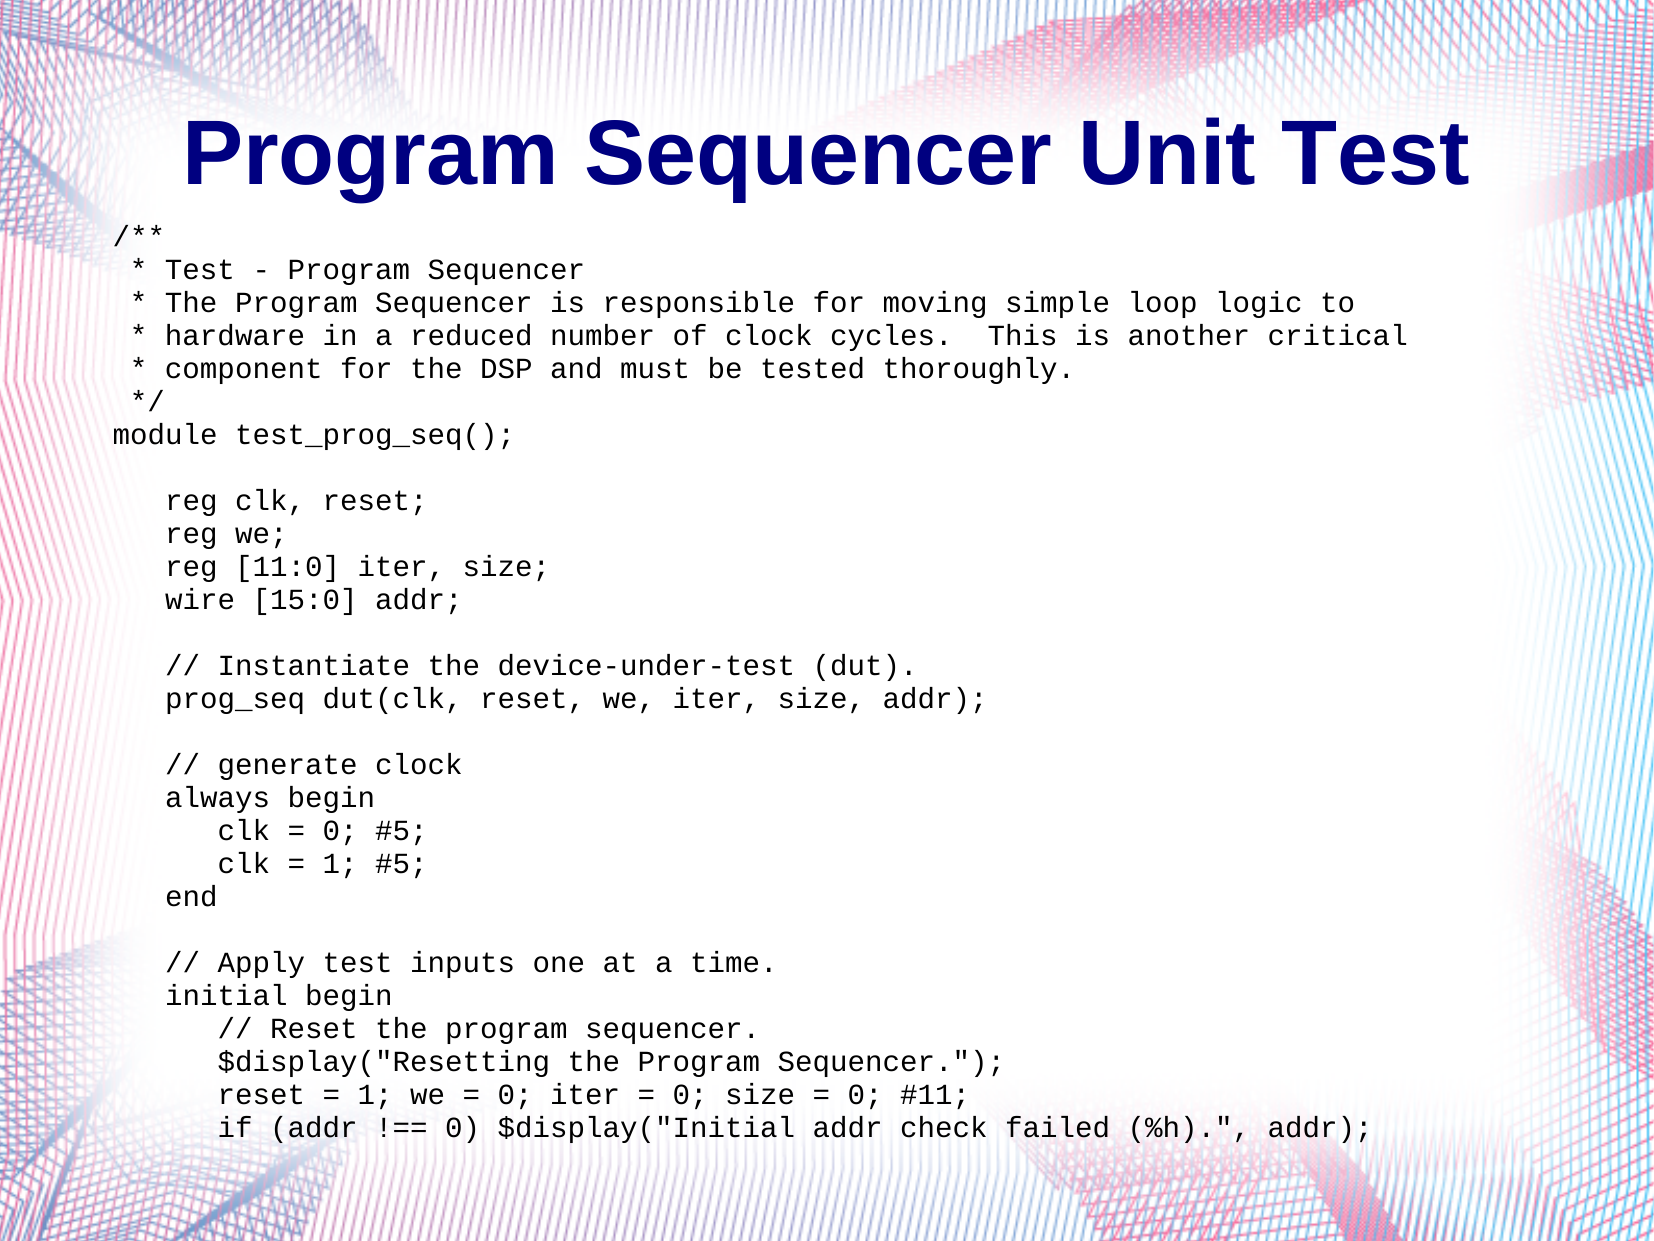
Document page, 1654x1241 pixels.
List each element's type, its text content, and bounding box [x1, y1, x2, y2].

title Program Sequencer Unit Test [82, 49, 1571, 257]
text_box /** * Test - Program Sequencer * The Program Sequencer is responsible for moving simple loop logic to * hardware in a reduced number of clock cycles. This is another critical * component for the DSP and must be tested thoroughly. */ module test_prog_seq(); reg clk, reset; reg we; reg [11:0] iter, size; wire [15:0] addr; // Instantiate the device-under-test (dut). prog_seq dut(clk, reset, we, iter, size, addr); // generate clock always begin clk = 0; #5; clk = 1; #5; end // Apply test inputs one at a time. initial begin // Reset the program sequencer. $display("Resetting the Program Sequencer."); reset = 1; we = 0; iter = 0; size = 0; #11; if (addr !== 0) $display("Initial addr check failed (%h).", addr); [97, 214, 1423, 1241]
picture [0, 0, 1654, 1241]
